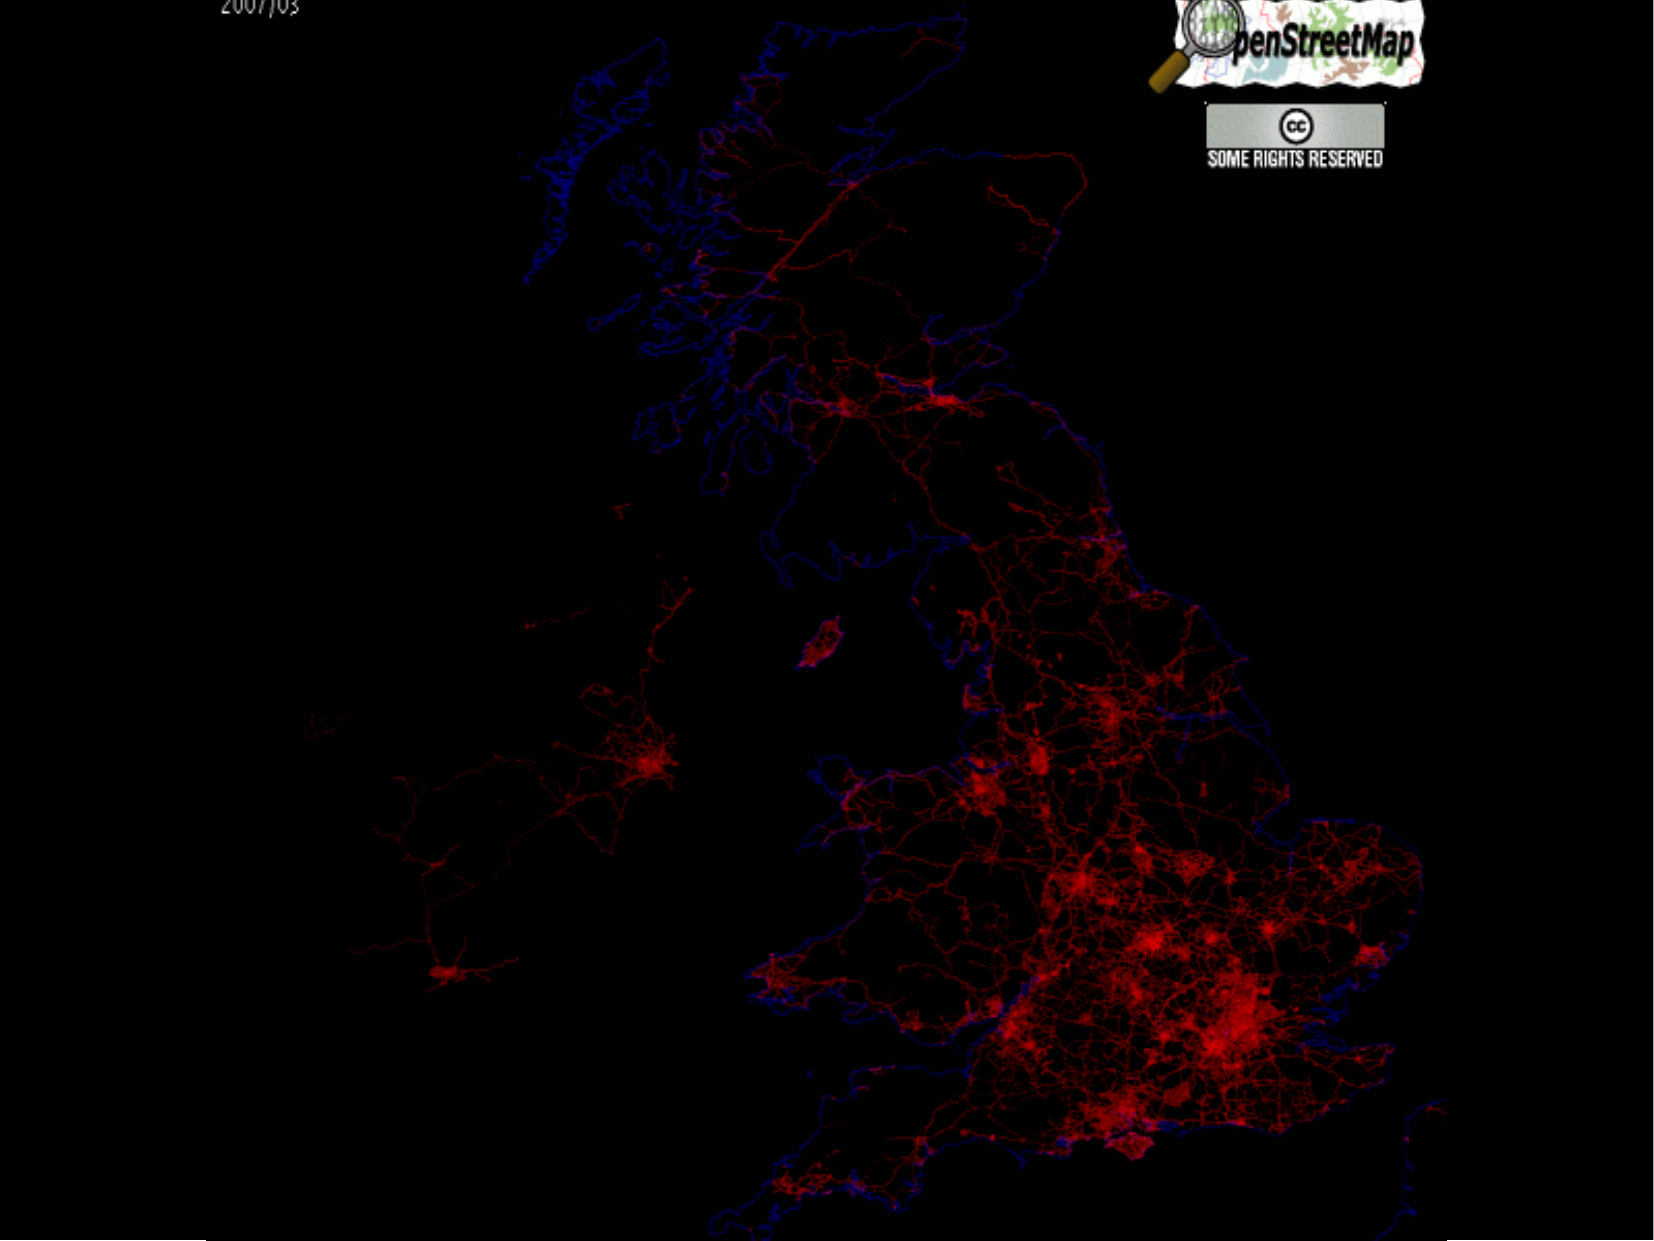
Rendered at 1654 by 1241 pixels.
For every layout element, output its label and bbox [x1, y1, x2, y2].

picture [206, 0, 1447, 1241]
